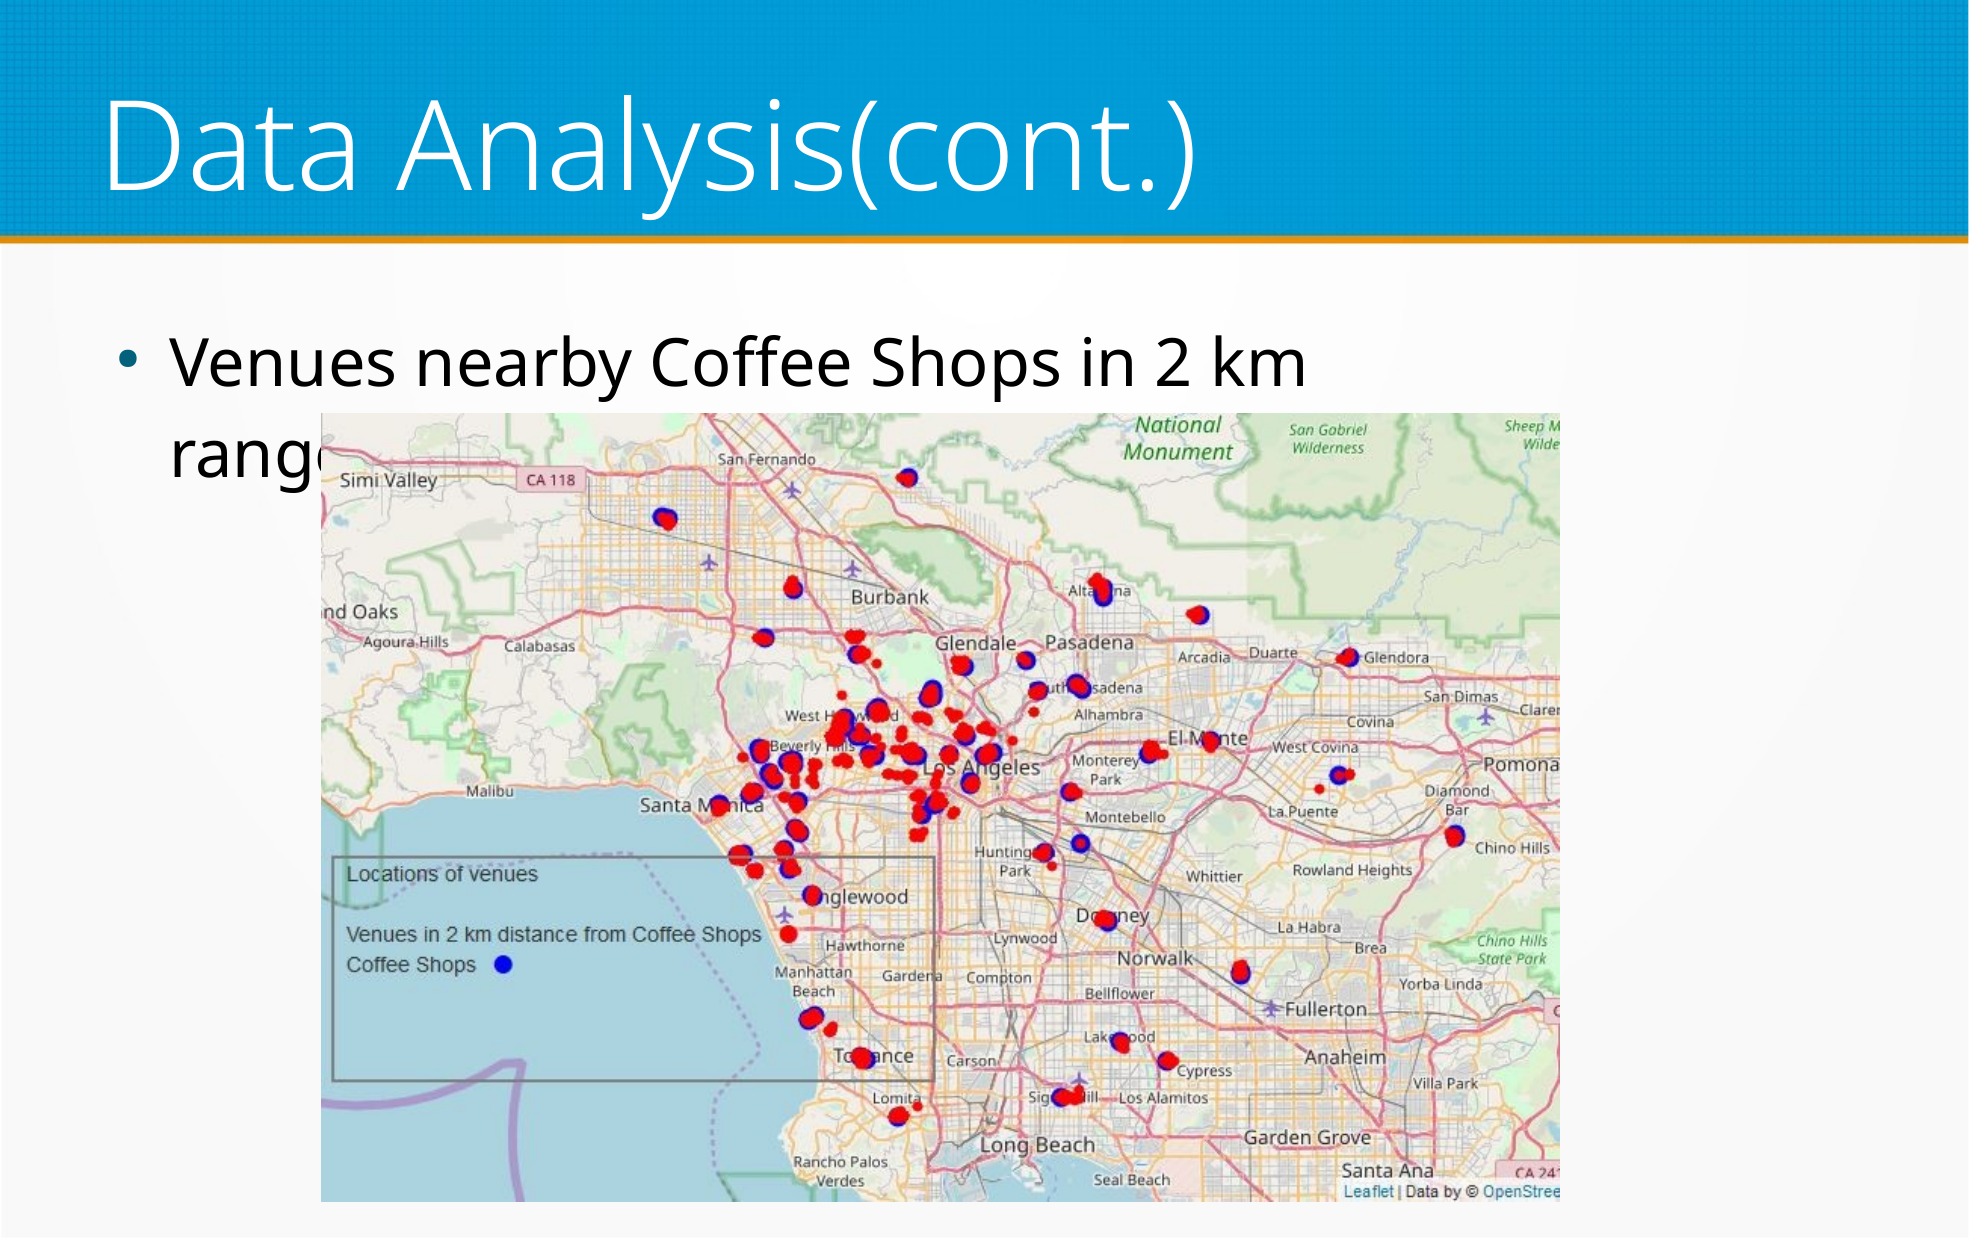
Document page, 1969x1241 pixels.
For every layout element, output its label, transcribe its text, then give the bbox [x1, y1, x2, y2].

title Data Analysis(cont.) [98, 19, 1870, 227]
list Venues nearby Coffee Shops in 2 km range [98, 315, 1451, 1081]
picture [0, 233, 1969, 1241]
